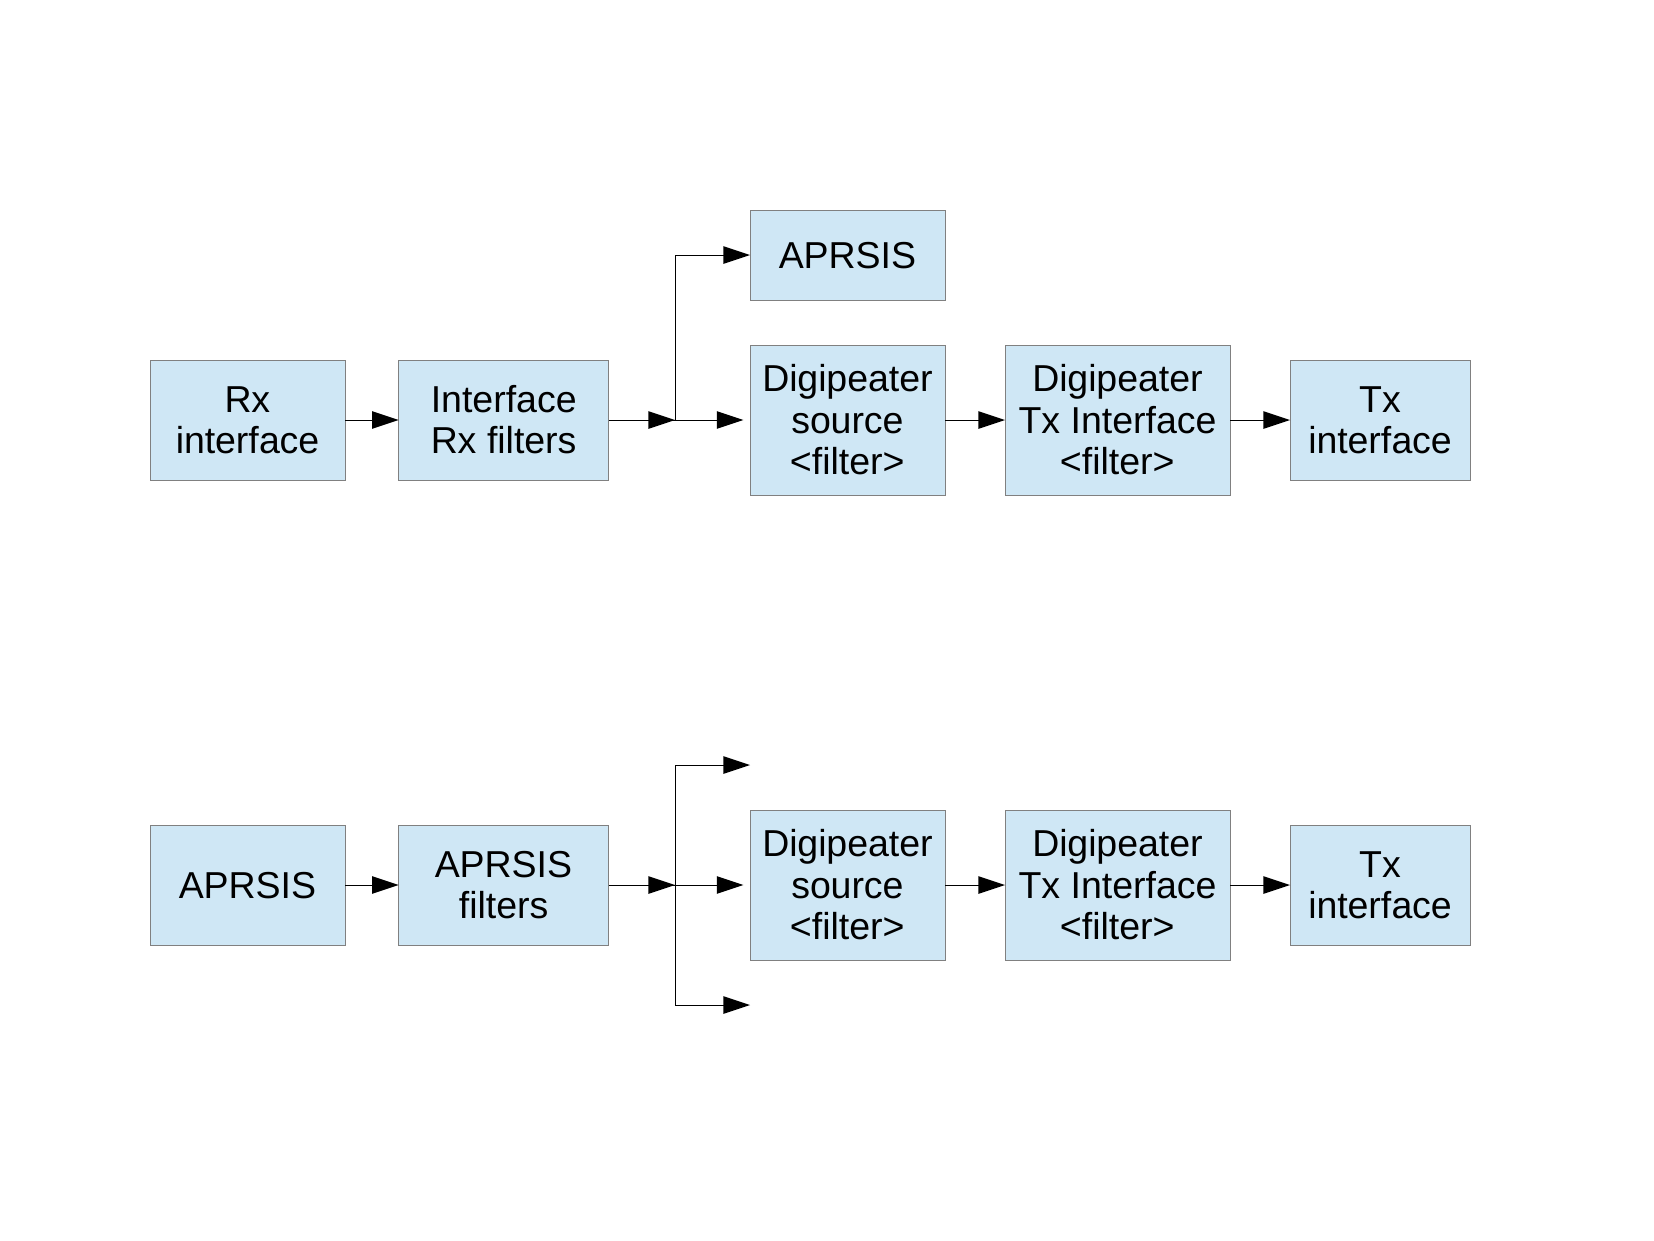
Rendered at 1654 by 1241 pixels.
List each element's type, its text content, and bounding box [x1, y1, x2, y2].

text_box Digipeater Tx Interface <filter> [1005, 810, 1231, 961]
text_box Tx interface [1290, 825, 1471, 946]
text_box Digipeater Tx Interface <filter> [1005, 345, 1231, 496]
text_box Digipeater source <filter> [750, 345, 946, 496]
text_box Interface Rx filters [398, 360, 609, 481]
text_box Tx interface [1290, 360, 1471, 481]
text_box APRSIS filters [398, 825, 609, 946]
text_box APRSIS [750, 210, 946, 301]
text_box Digipeater source <filter> [750, 810, 946, 961]
text_box Rx interface [150, 360, 346, 481]
text_box APRSIS [150, 825, 346, 946]
